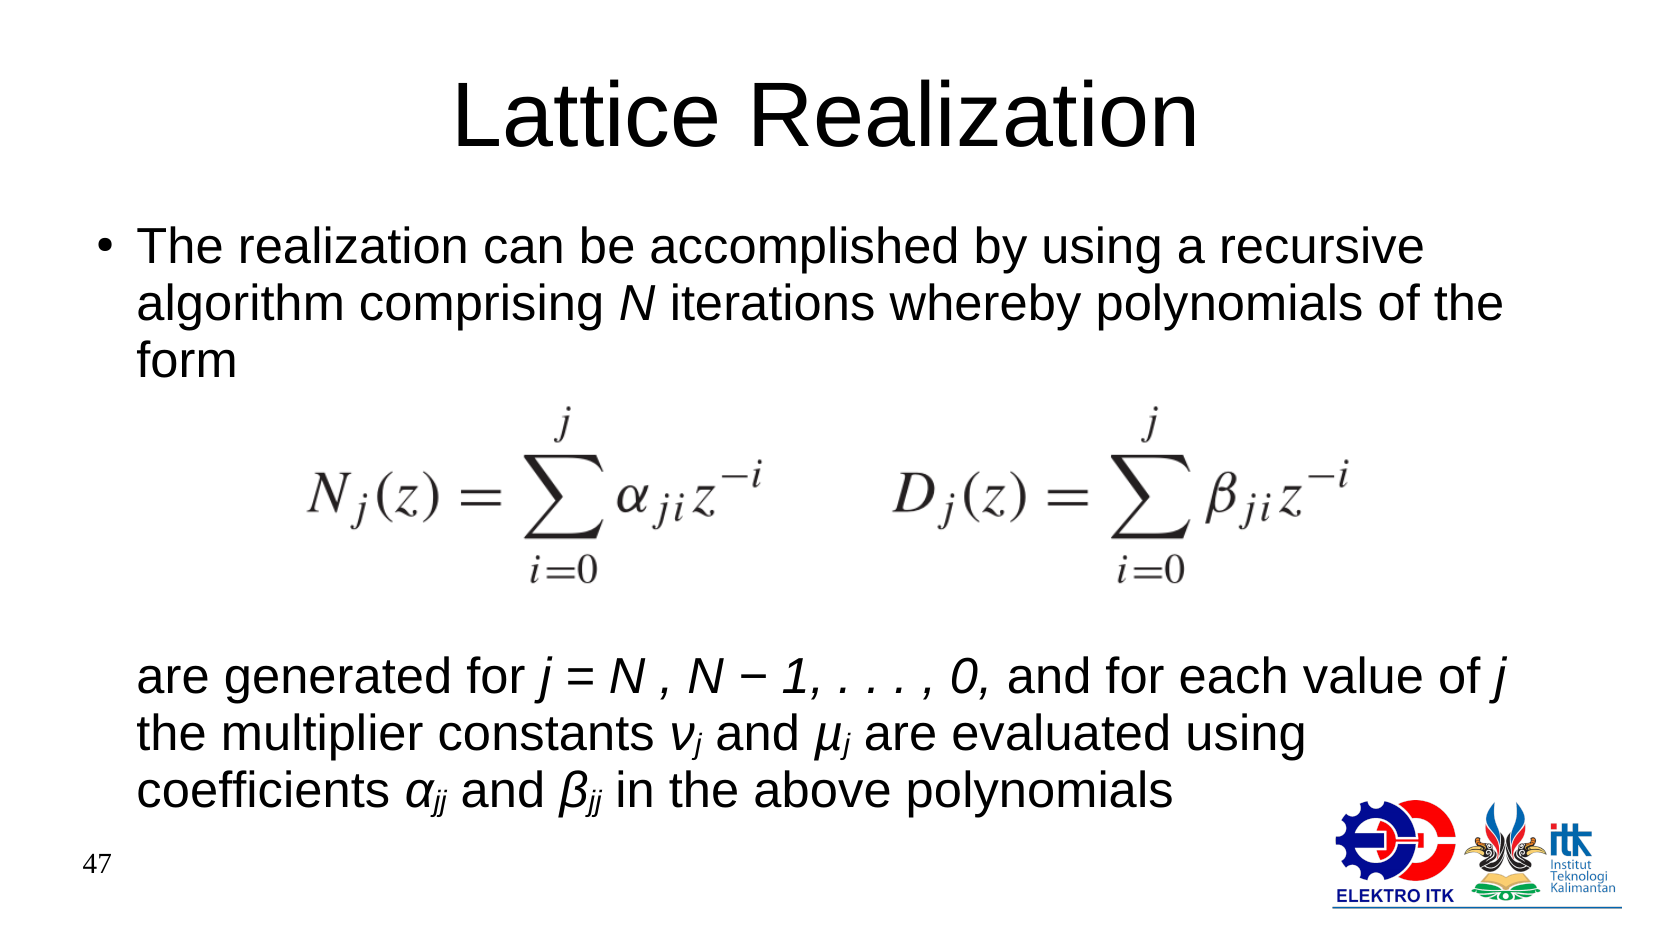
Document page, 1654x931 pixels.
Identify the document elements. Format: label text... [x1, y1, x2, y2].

list The realization can be accomplished by using a recursive algorithm comprising N iterations whereby polynomials of the form are generated for j = N , N − 1, . . . , 0, and for each value of j the multiplier constants νj and µj are evaluated using coefﬁcients αjj and βjj in the above polynomials [82, 217, 1571, 826]
title Lattice Realization [82, 37, 1571, 193]
picture [1332, 800, 1622, 918]
picture [293, 402, 1361, 599]
